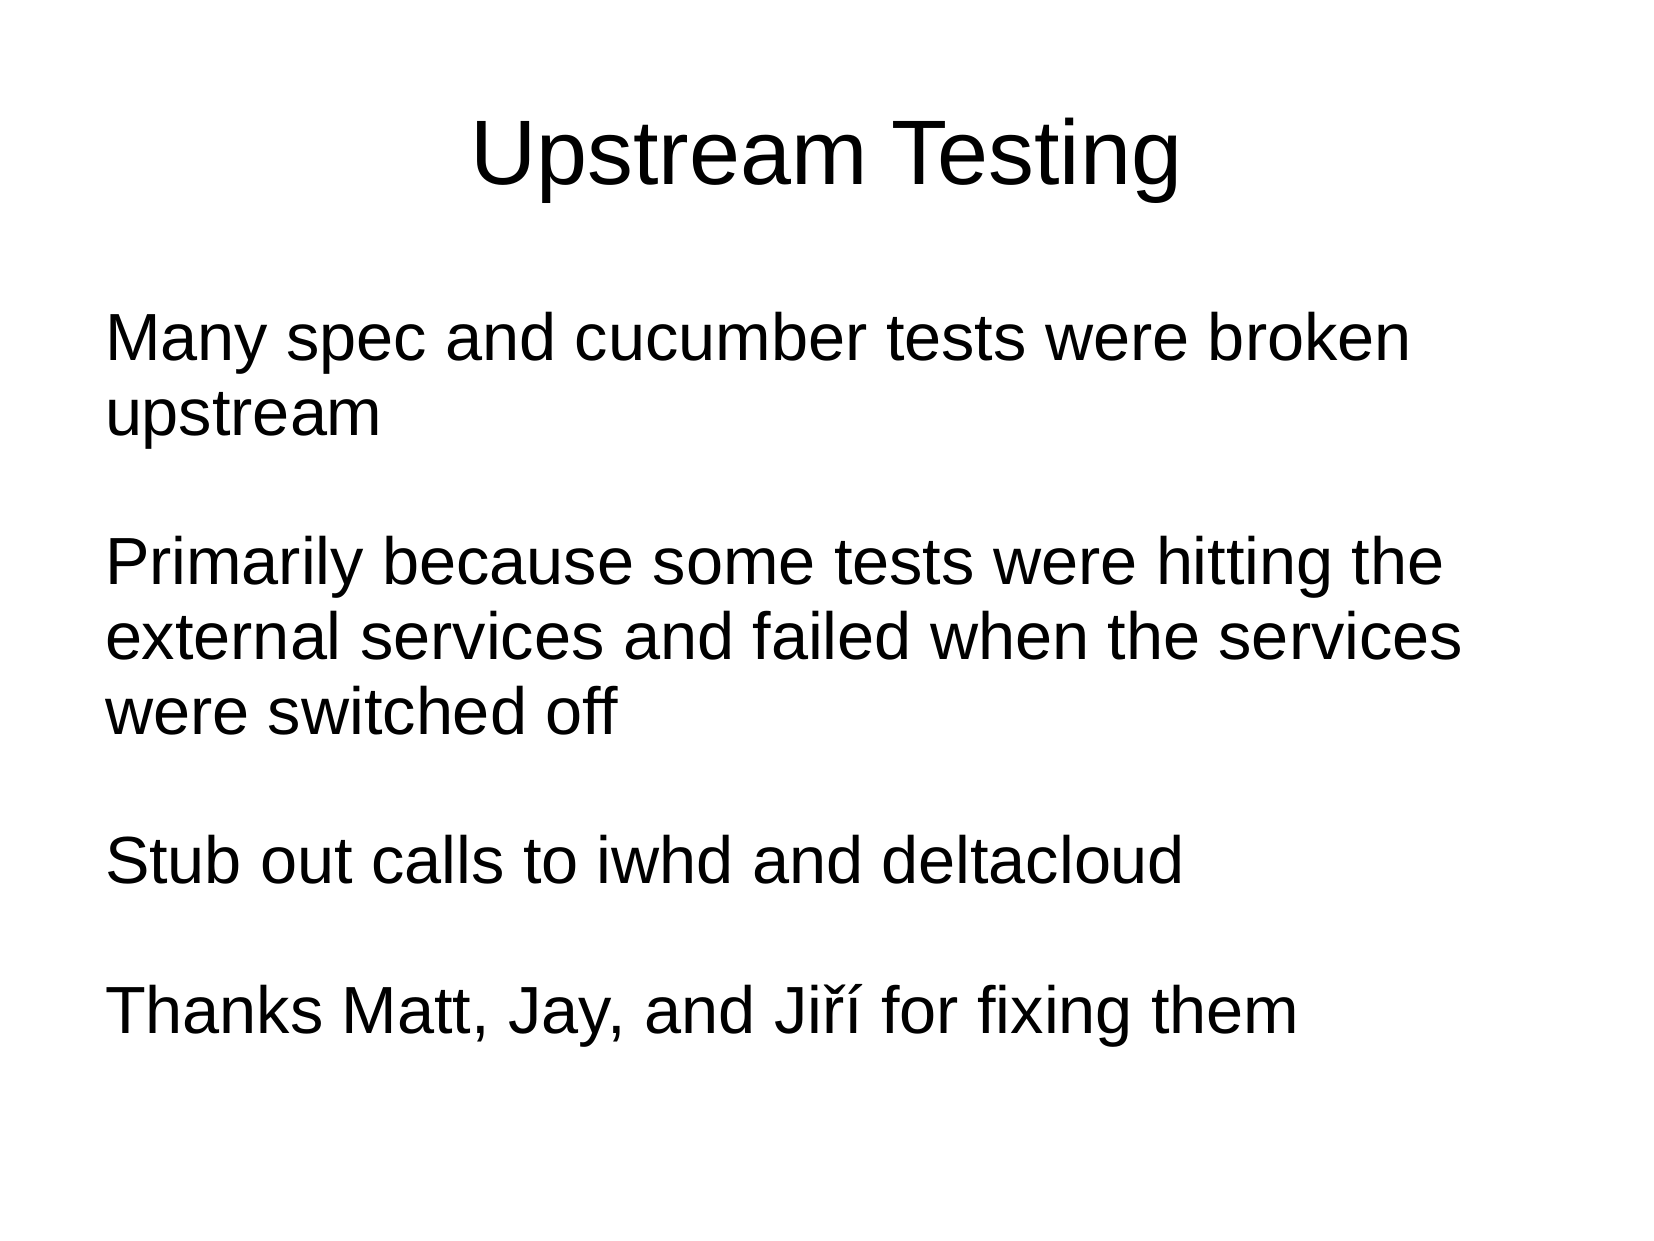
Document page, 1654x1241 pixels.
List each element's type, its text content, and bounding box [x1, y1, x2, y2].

title Upstream Testing [82, 49, 1571, 257]
subtitle Many spec and cucumber tests were broken upstream Primarily because some tests were hitting the external services and failed when the services were switched off Stub out calls to iwhd and deltacloud Thanks Matt, Jay, and Jiří for fixing them [105, 300, 1561, 1123]
